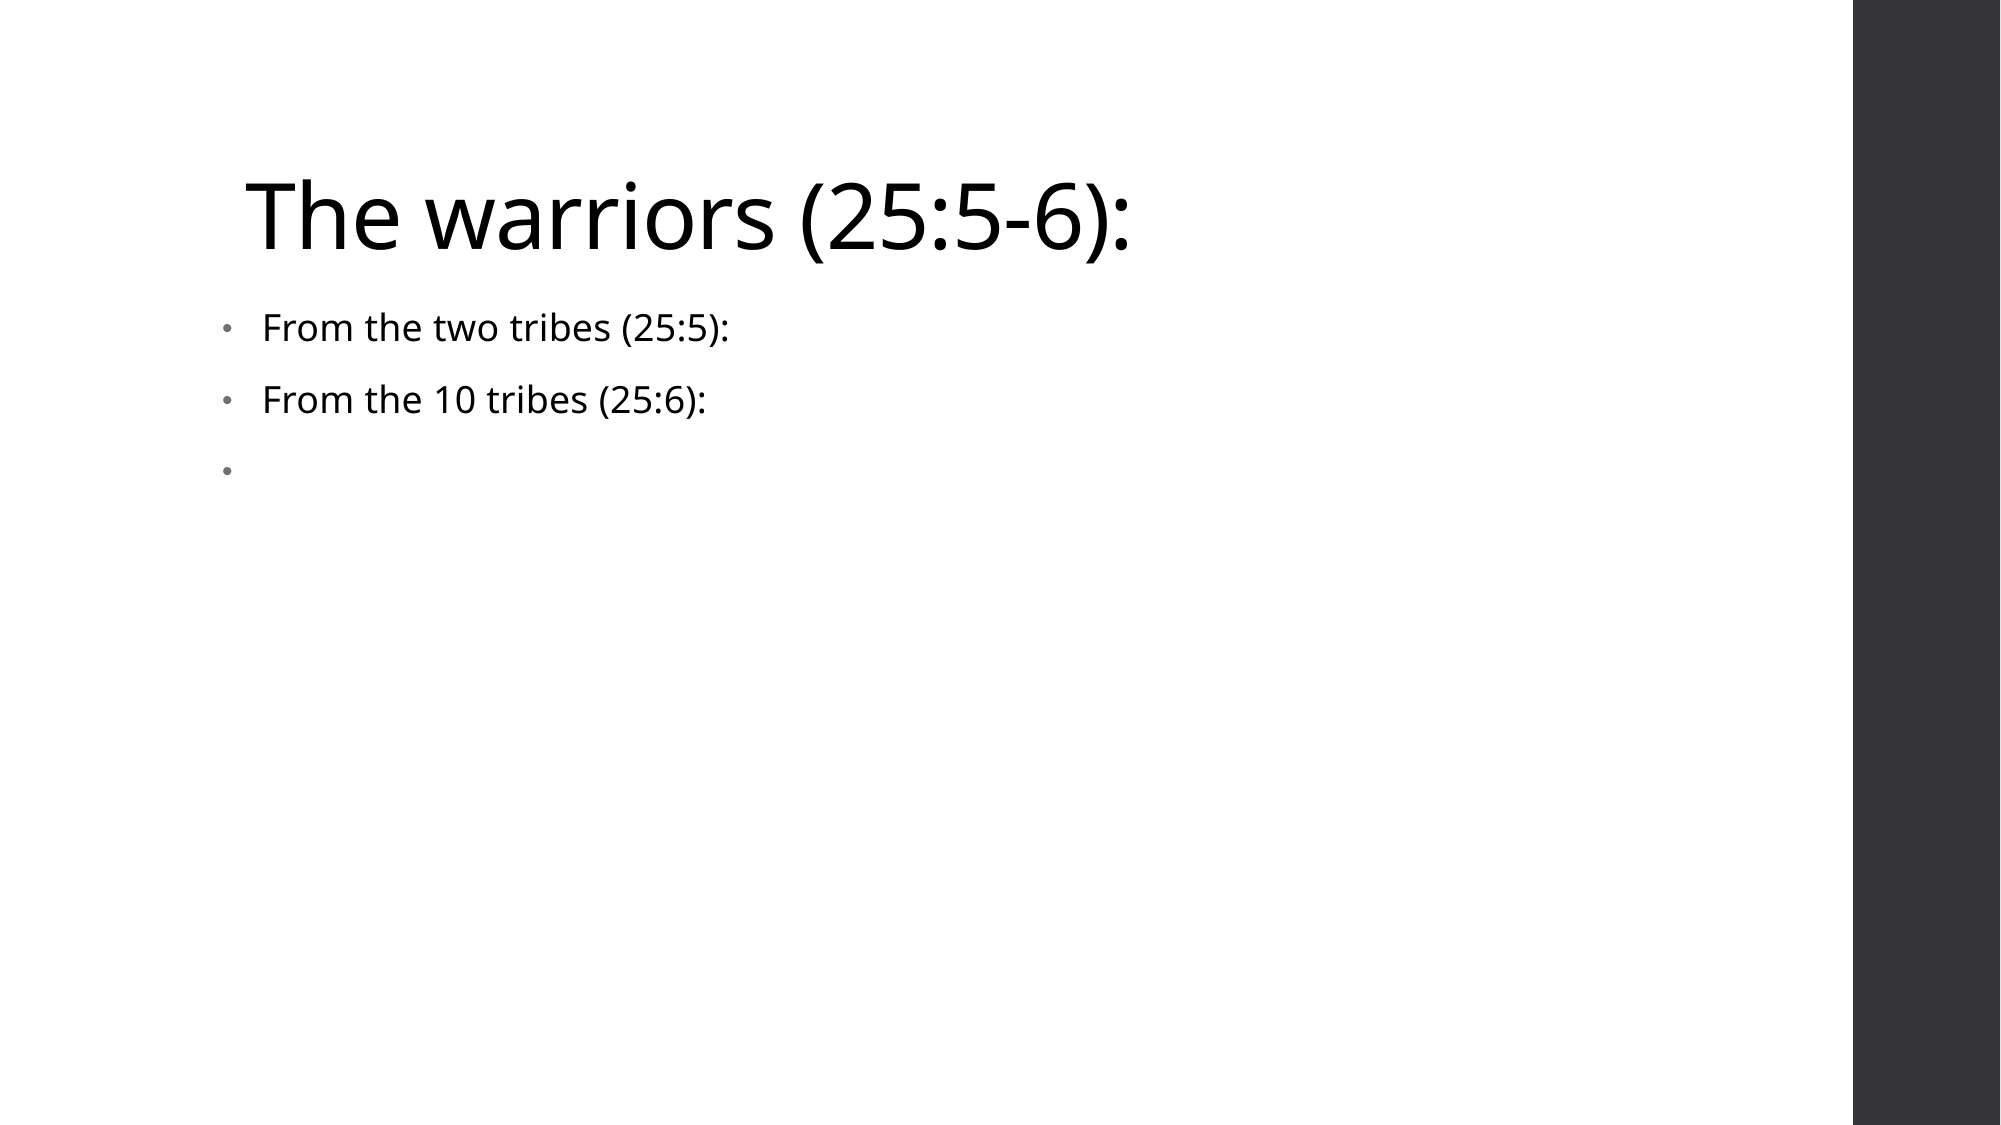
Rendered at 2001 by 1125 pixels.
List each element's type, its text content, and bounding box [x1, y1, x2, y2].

title The warriors (25:5-6): [206, 60, 1797, 278]
list From the two tribes (25:5): From the 10 tribes (25:6): [206, 299, 1617, 1014]
